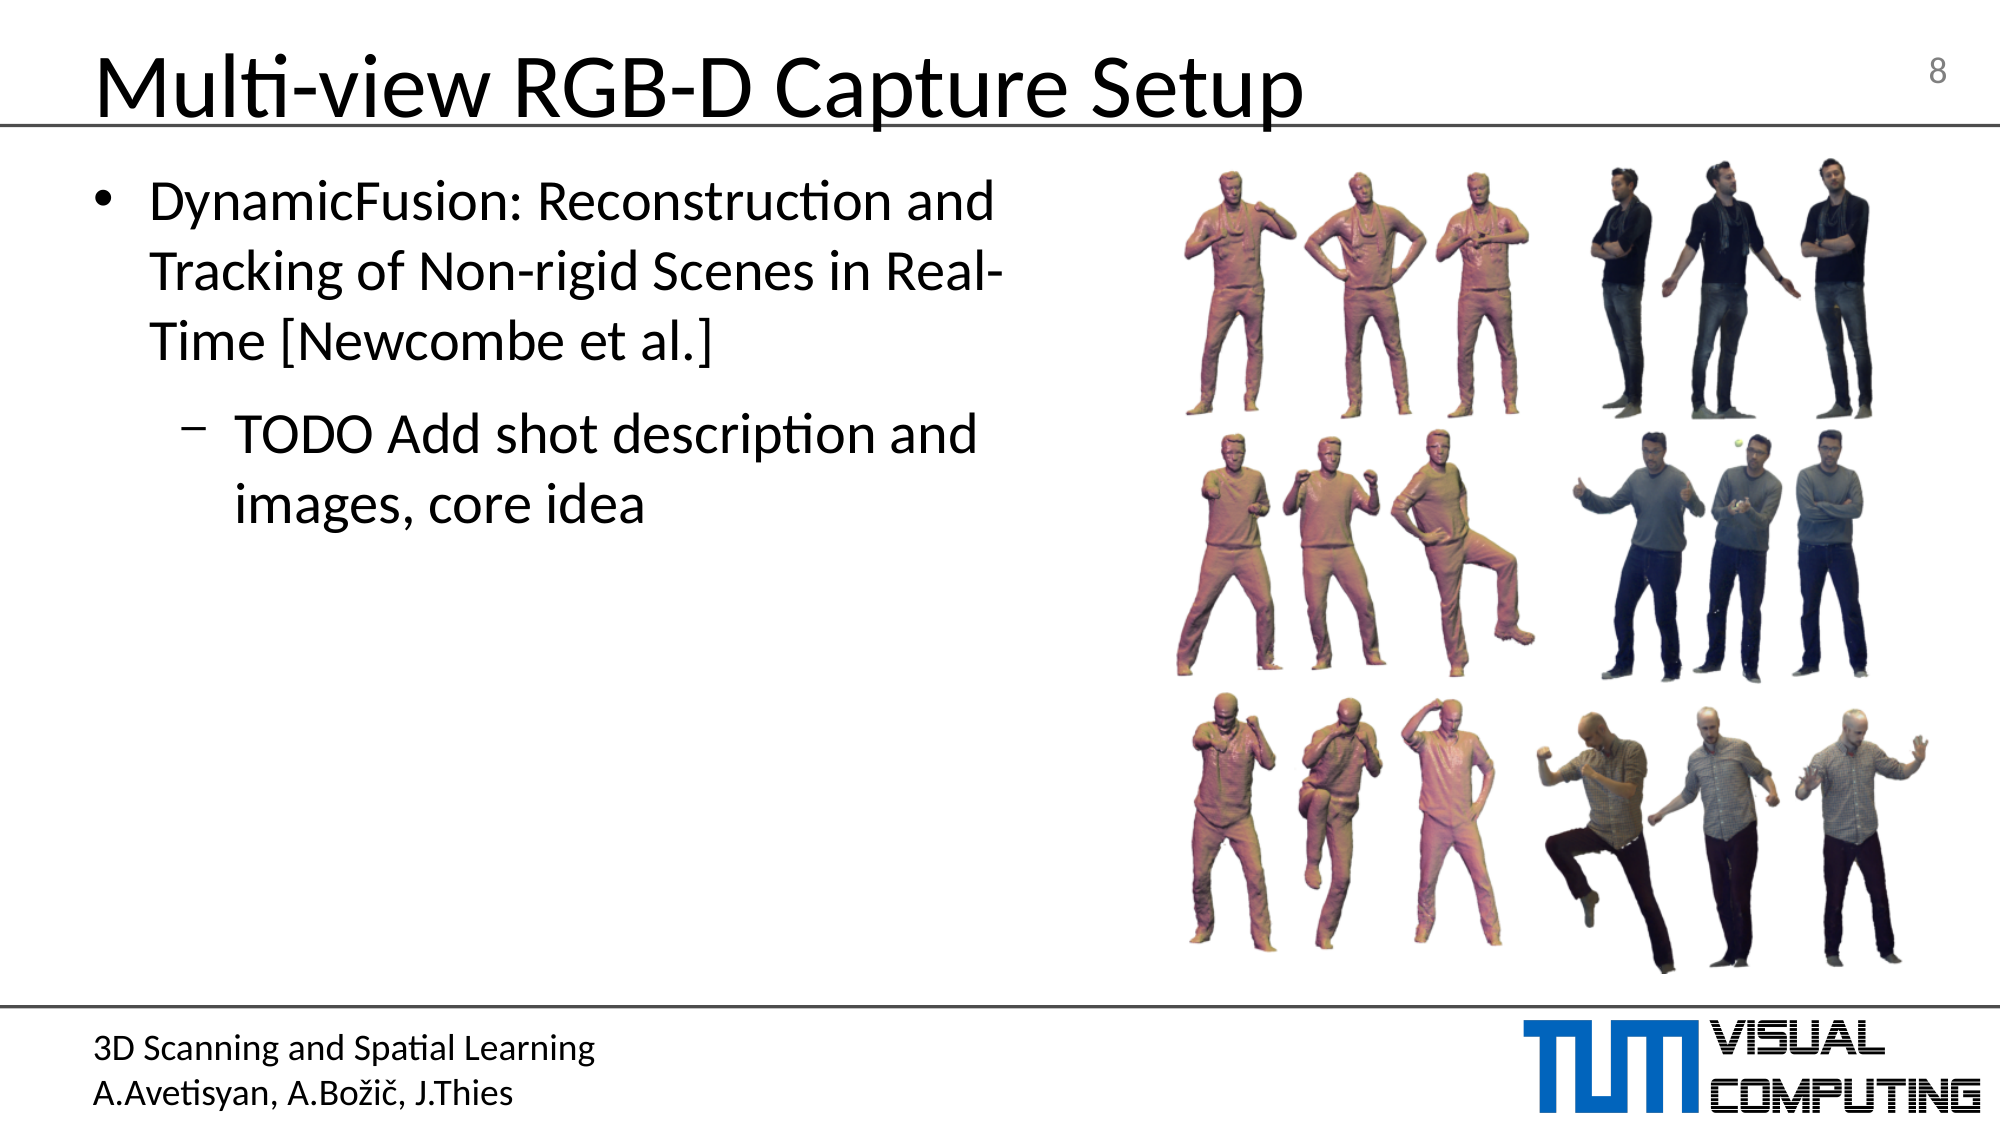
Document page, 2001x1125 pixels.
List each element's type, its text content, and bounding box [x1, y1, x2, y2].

picture [1174, 150, 1939, 974]
title Multi-view RGB-D Capture Setup [78, 0, 1510, 143]
picture [1523, 1018, 1983, 1117]
list DynamicFusion: Reconstruction and Tracking of Non-rigid Scenes in Real-Time [Newcombe et al.] TODO Add shot description and images, core idea [78, 154, 1124, 959]
